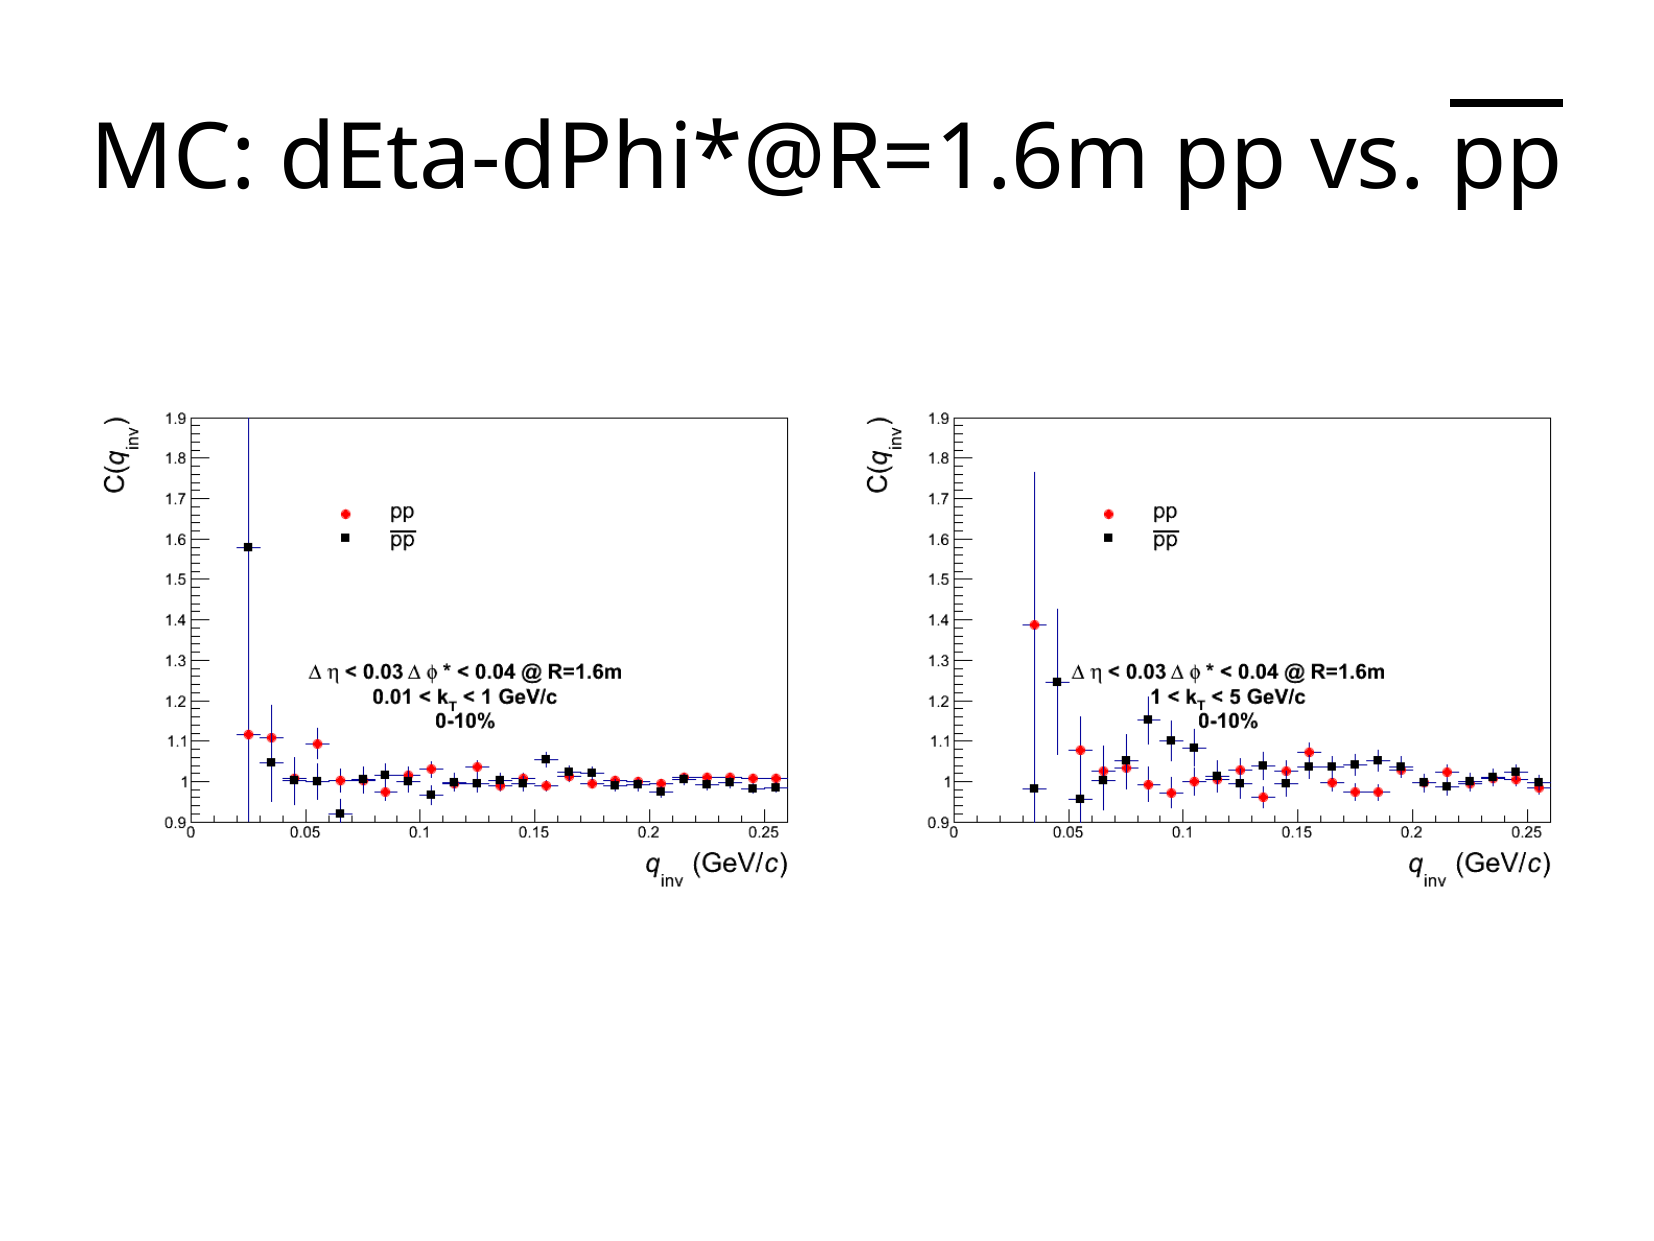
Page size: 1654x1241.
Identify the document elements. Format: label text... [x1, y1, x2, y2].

picture [845, 403, 1572, 896]
title MC: dEta-dPhi*@R=1.6m pp vs. pp [82, 49, 1571, 257]
picture [82, 403, 809, 896]
